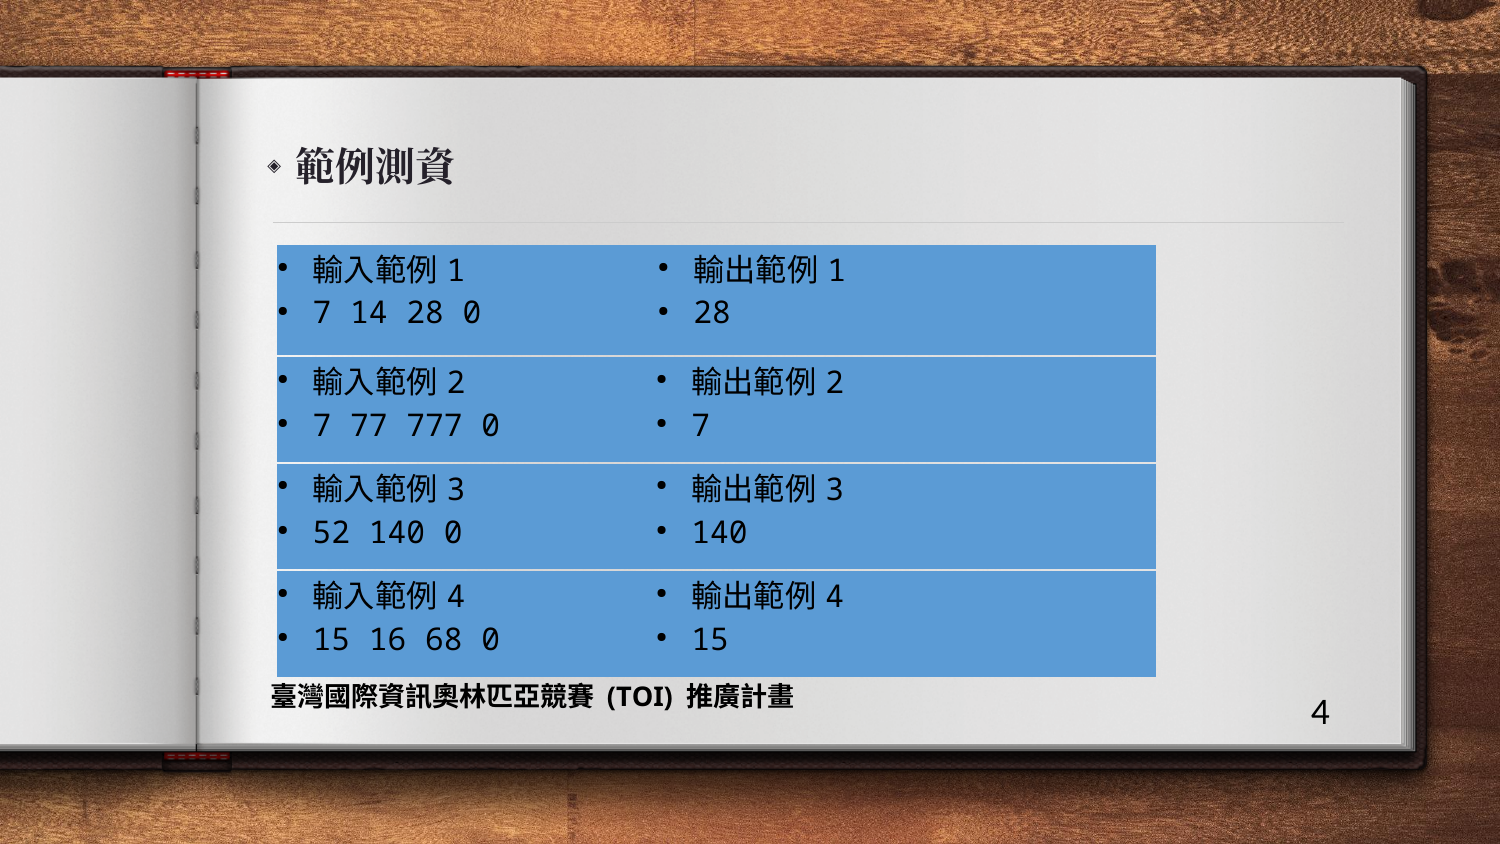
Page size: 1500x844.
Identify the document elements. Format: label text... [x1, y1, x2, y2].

table_header 輸入範例3 52 140 0 [277, 464, 656, 569]
table_header 輸出範例1 28 [658, 245, 1156, 355]
table_header 輸出範例3 140 [656, 464, 1156, 569]
table_header 輸入範例1 7 14 28 0 [277, 245, 658, 355]
table_header 輸入範例4 15 16 68 0 [277, 571, 656, 677]
list 範例測資 [252, 126, 1296, 205]
table_header 輸出範例4 15 [656, 571, 1156, 677]
table_header 輸出範例2 7 [656, 357, 1156, 462]
text_box [1295, 672, 1386, 737]
table_header 輸入範例2 7 77 777 0 [277, 357, 656, 462]
